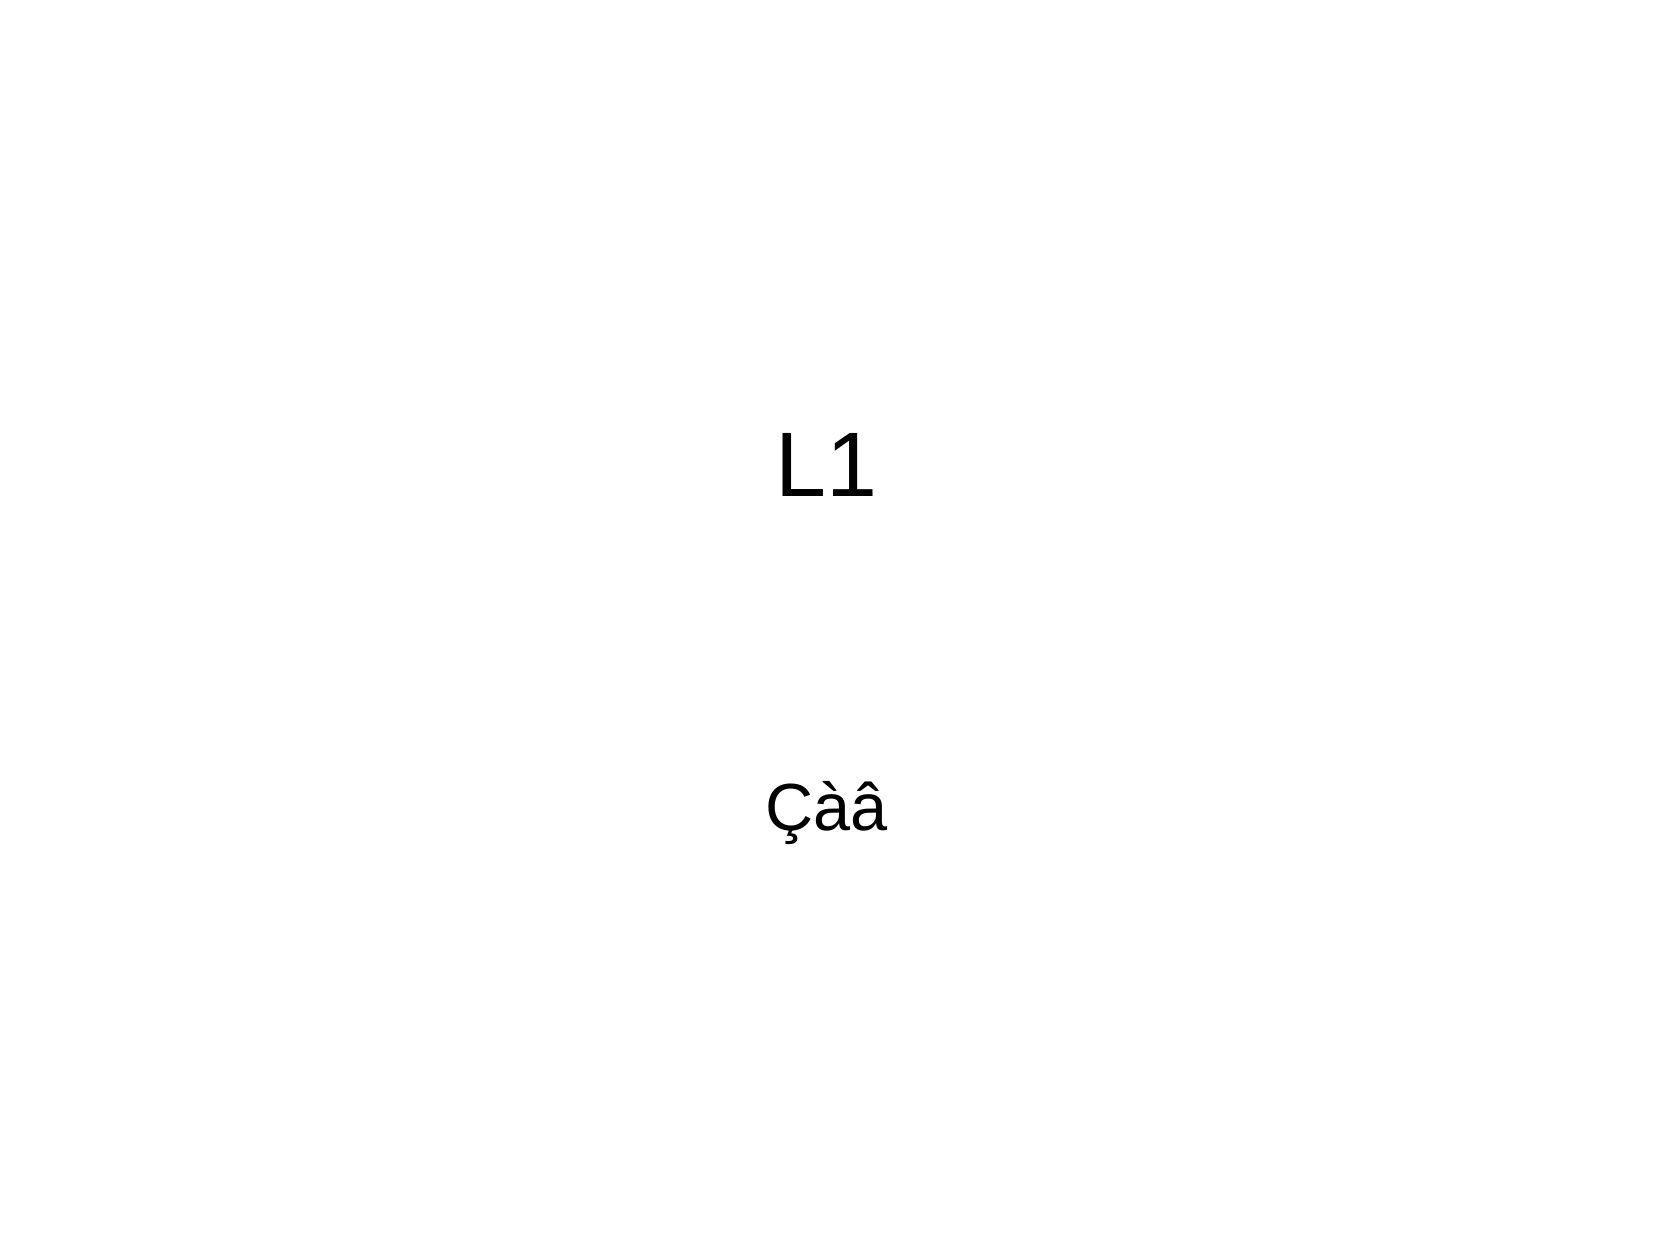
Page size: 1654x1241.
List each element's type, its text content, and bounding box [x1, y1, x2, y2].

subtitle Çàâ [247, 656, 1407, 958]
title L1 [122, 339, 1531, 590]
